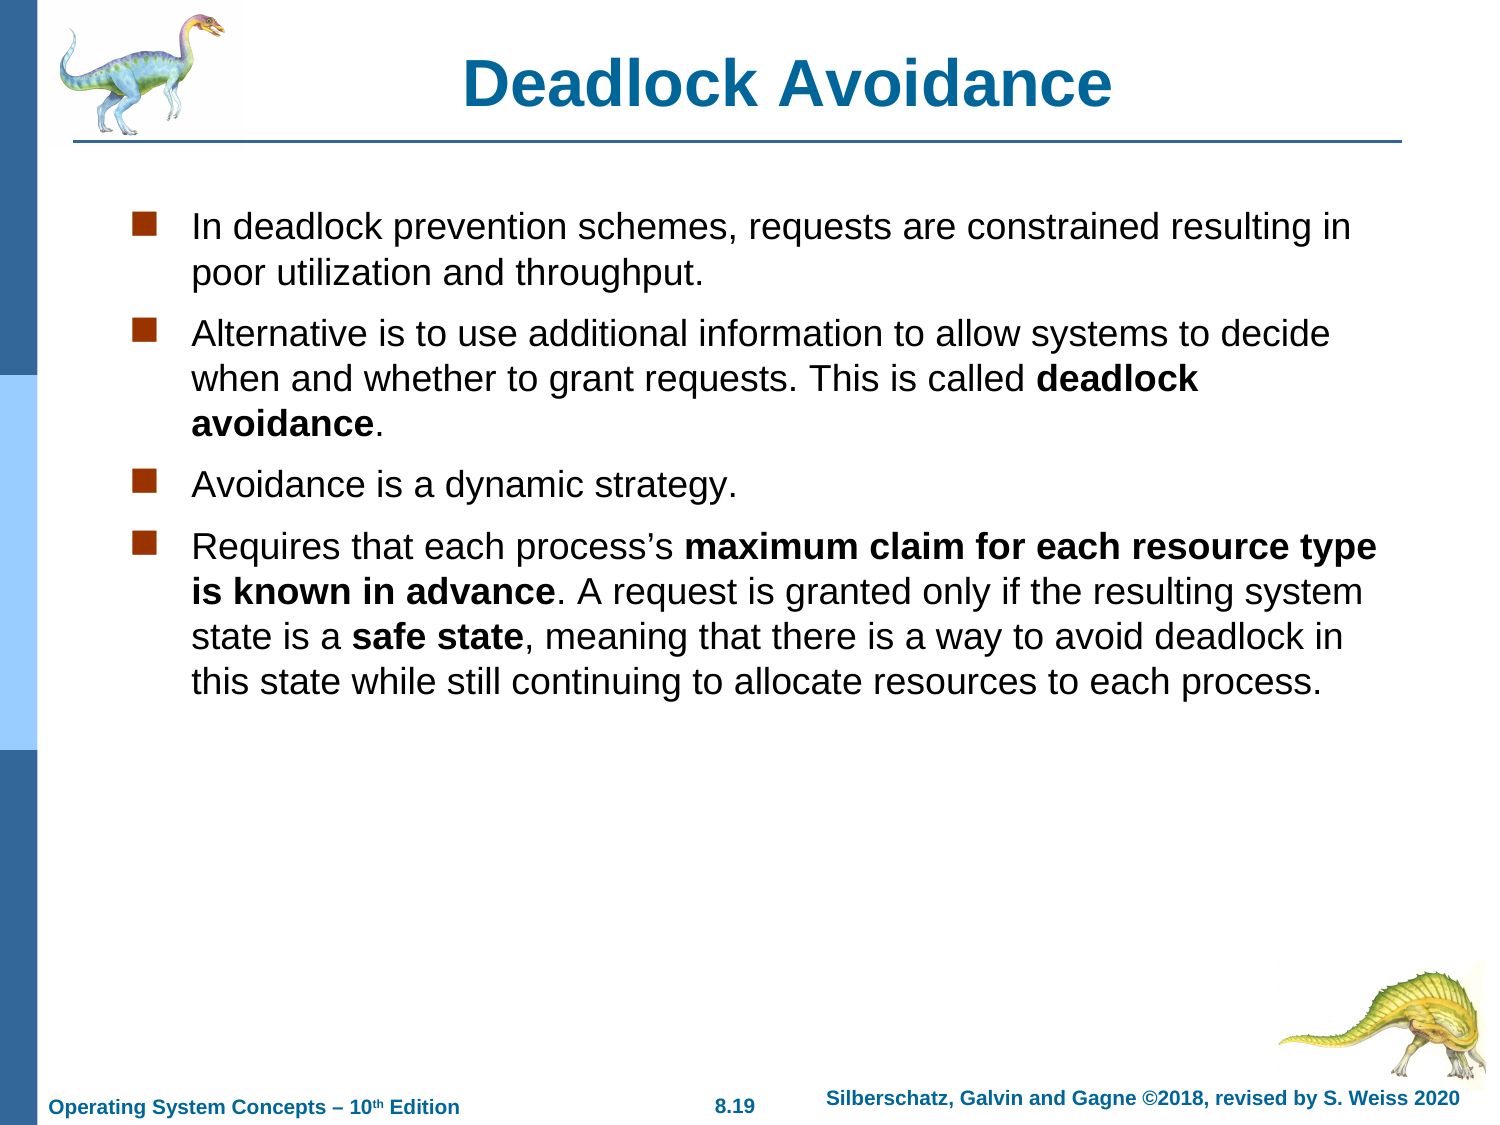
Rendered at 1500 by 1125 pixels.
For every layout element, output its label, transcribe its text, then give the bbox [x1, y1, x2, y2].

picture [1275, 959, 1486, 1095]
picture [46, 0, 243, 149]
title Deadlock Avoidance [151, 32, 1426, 128]
list In deadlock prevention schemes, requests are constrained resulting in poor utilization and throughput. Alternative is to use additional information to allow systems to decide when and whether to grant requests. This is called deadlock avoidance. Avoidance is a dynamic strategy. Requires that each process’s maximum claim for each resource type is known in advance. A request is granted only if the resulting system state is a safe state, meaning that there is a way to avoid deadlock in this state while still continuing to allocate resources to each process. [120, 195, 1411, 919]
